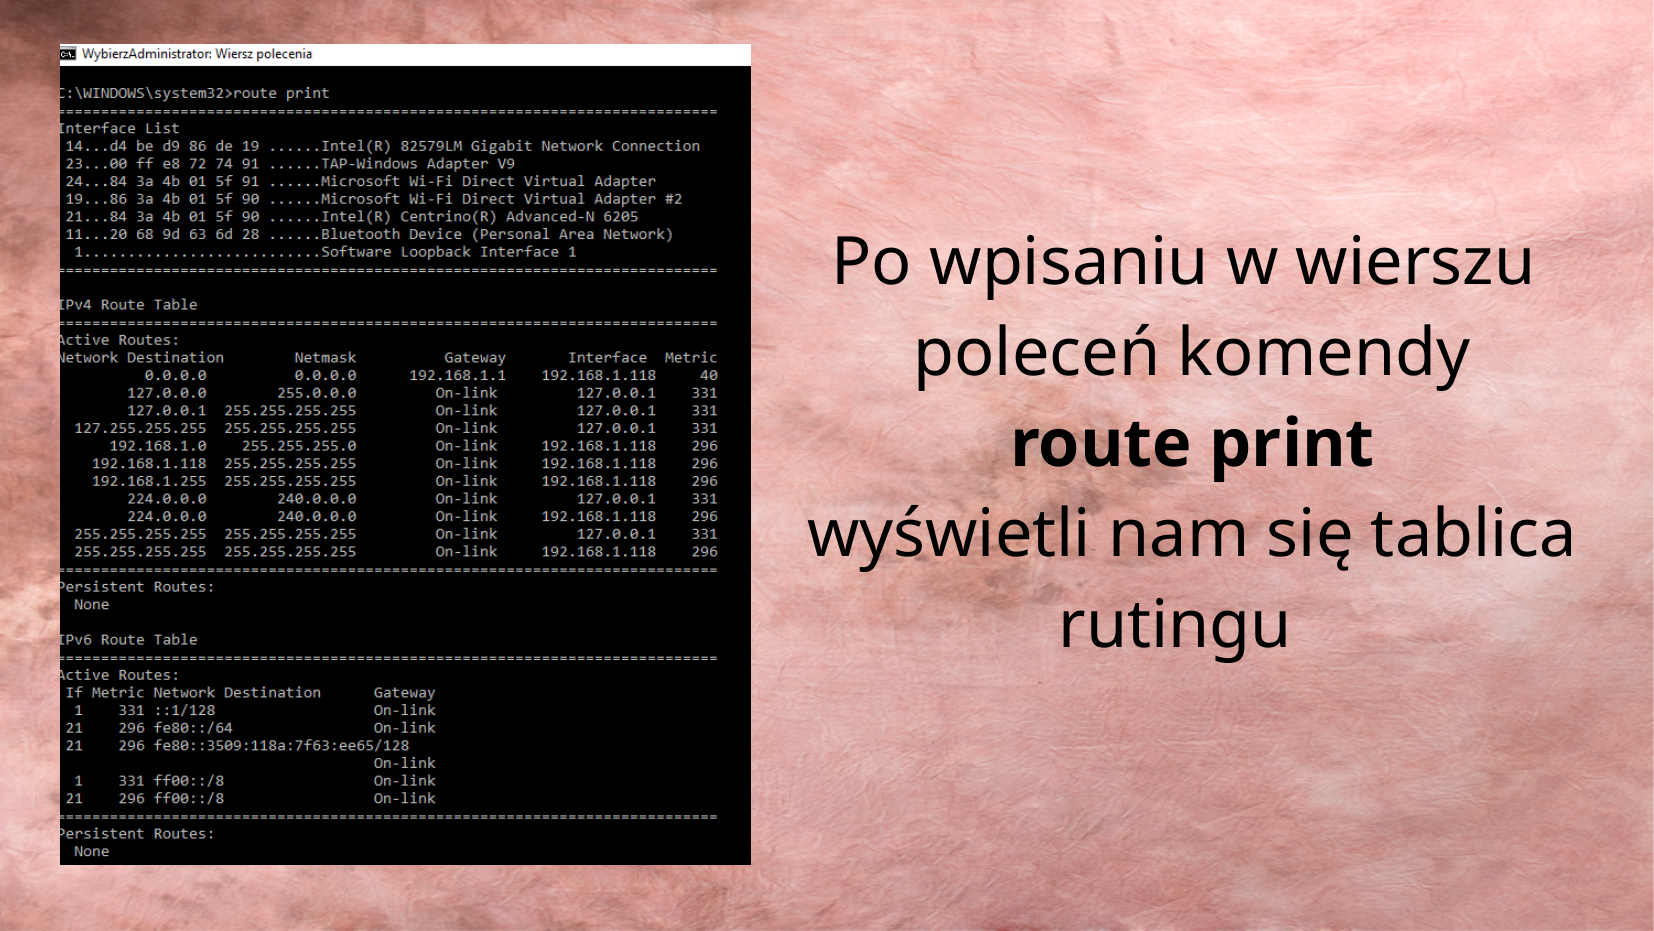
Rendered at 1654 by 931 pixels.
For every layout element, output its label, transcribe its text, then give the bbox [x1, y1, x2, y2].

picture [0, 0, 1654, 931]
title Po wpisaniu w wierszu poleceń komendy route print wyświetli nam się tablica rutingu [751, 240, 1651, 641]
